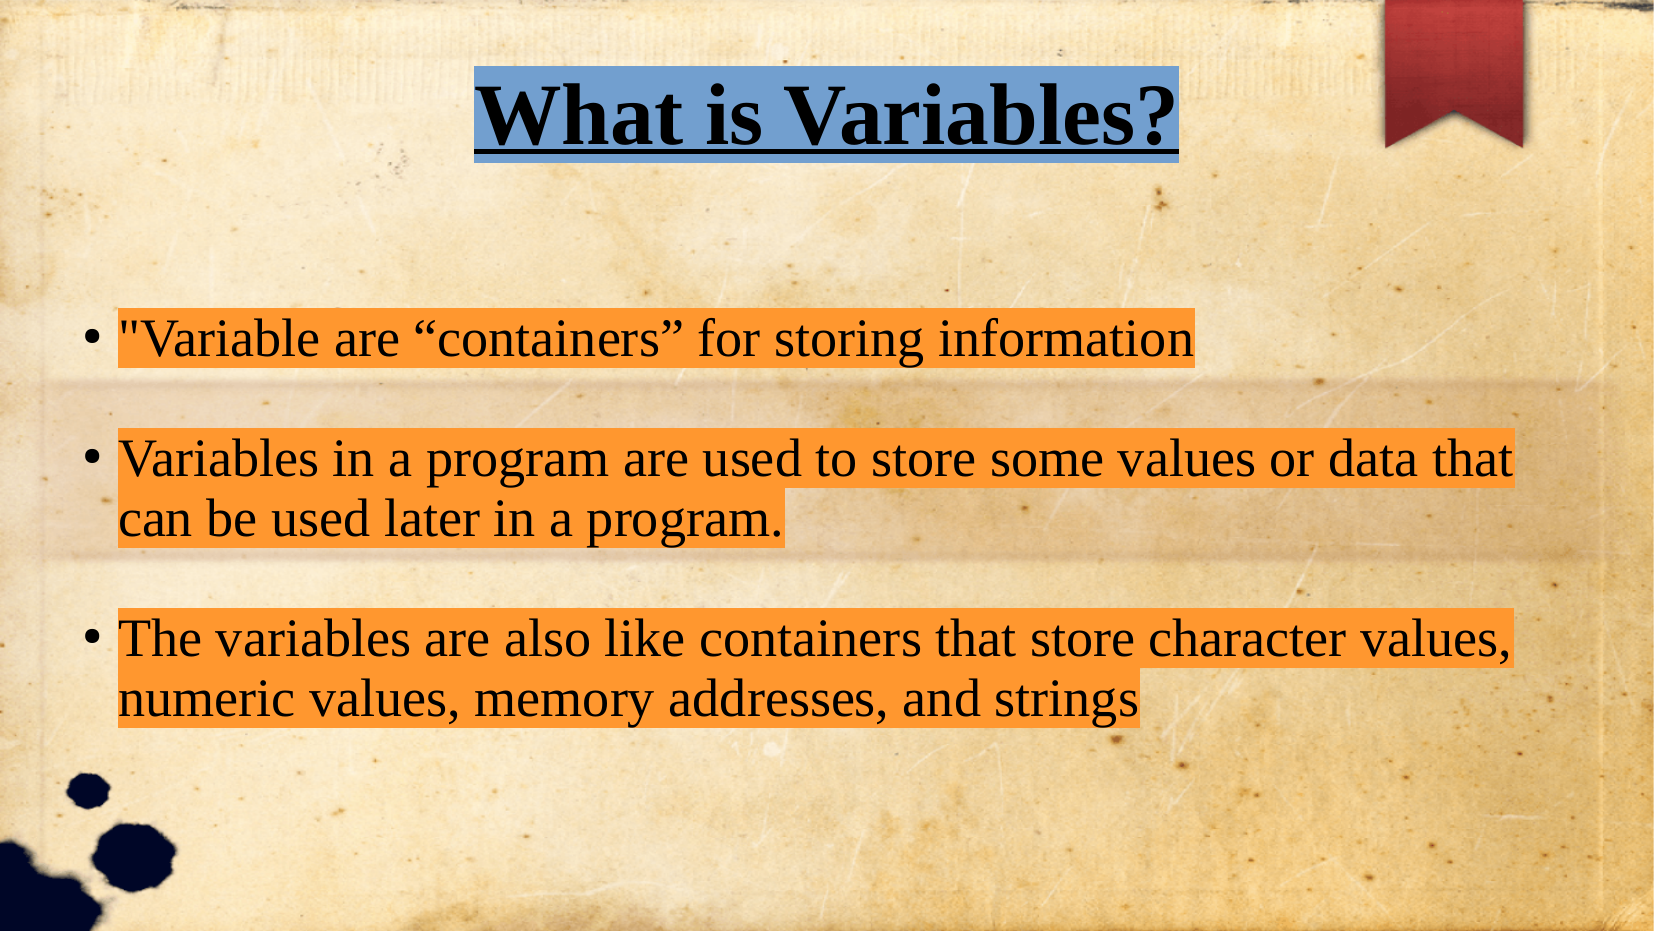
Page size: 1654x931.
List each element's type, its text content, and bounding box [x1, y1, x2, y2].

picture [0, 0, 1654, 931]
title What is Variables? [82, 49, 1571, 181]
subtitle "Variable are “containers” for storing information Variables in a program are used to store some values or data that can be used later in a program. The variables are also like containers that store character values, numeric values, memory addresses, and strings [82, 308, 1571, 863]
